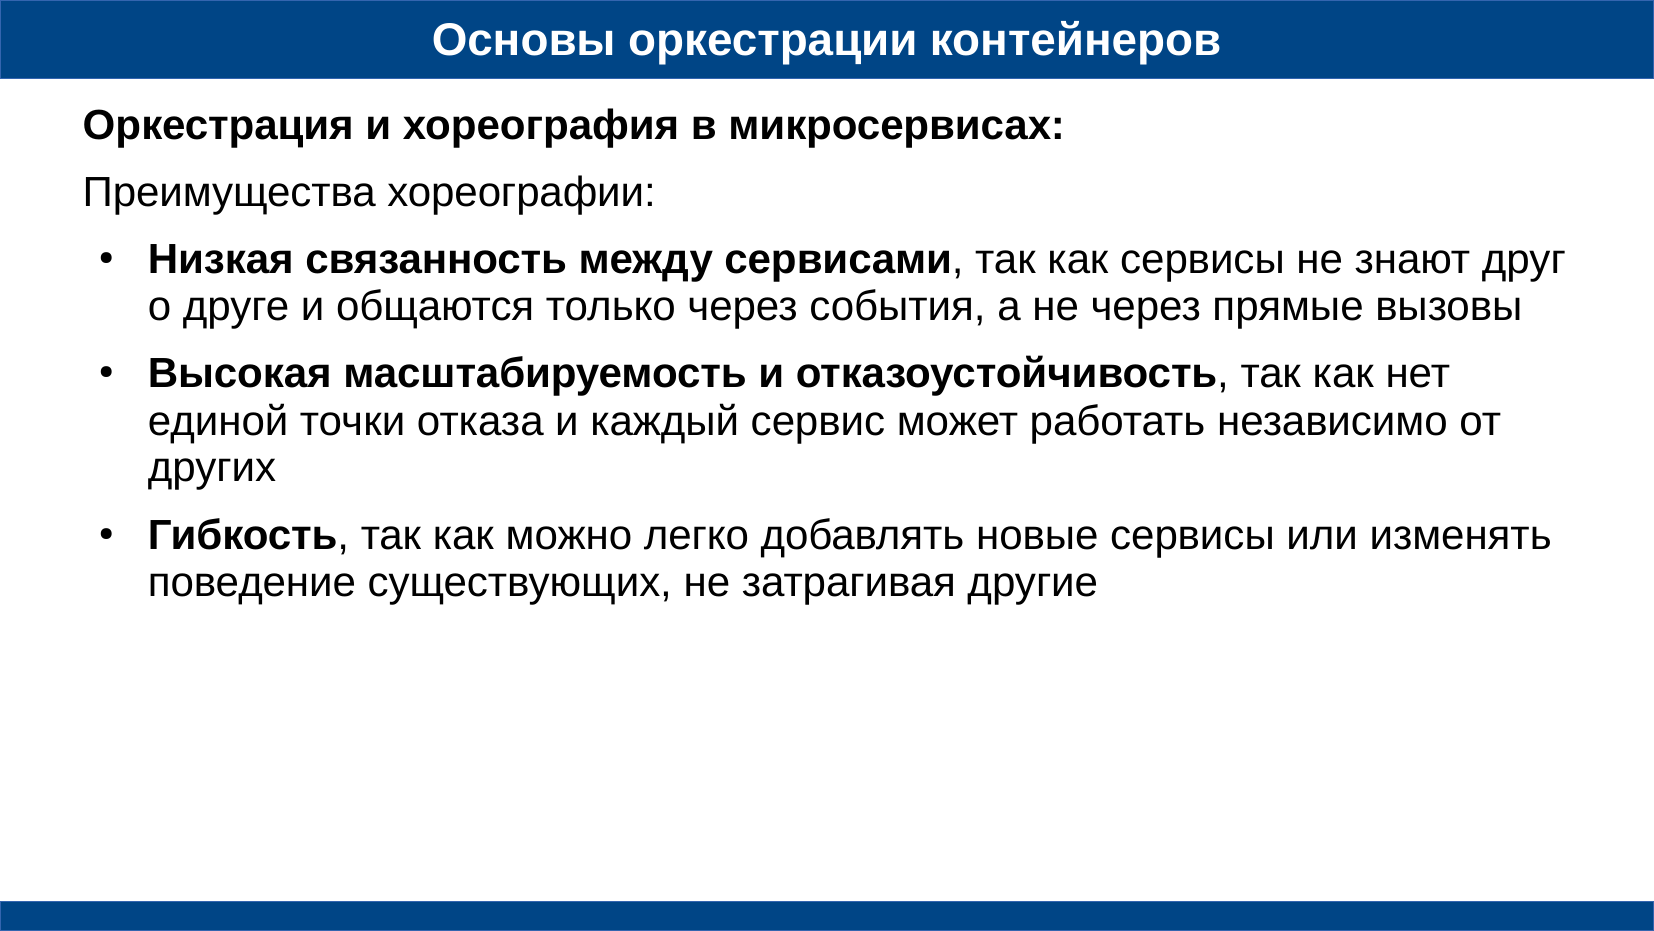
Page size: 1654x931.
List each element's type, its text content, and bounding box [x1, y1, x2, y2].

list Оркестрация и хореография в микросервисах: Преимущества хореографии: Низкая связанность между сервисами, так как сервисы не знают друг о друге и общаются только через события, а не через прямые вызовы Высокая масштабируемость и отказоустойчивость, так как нет единой точки отказа и каждый сервис может работать независимо от других Гибкость, так как можно легко добавлять новые сервисы или изменять поведение существующих, не затрагивая другие [82, 101, 1571, 641]
title Основы оркестрации контейнеров [0, 0, 1654, 79]
